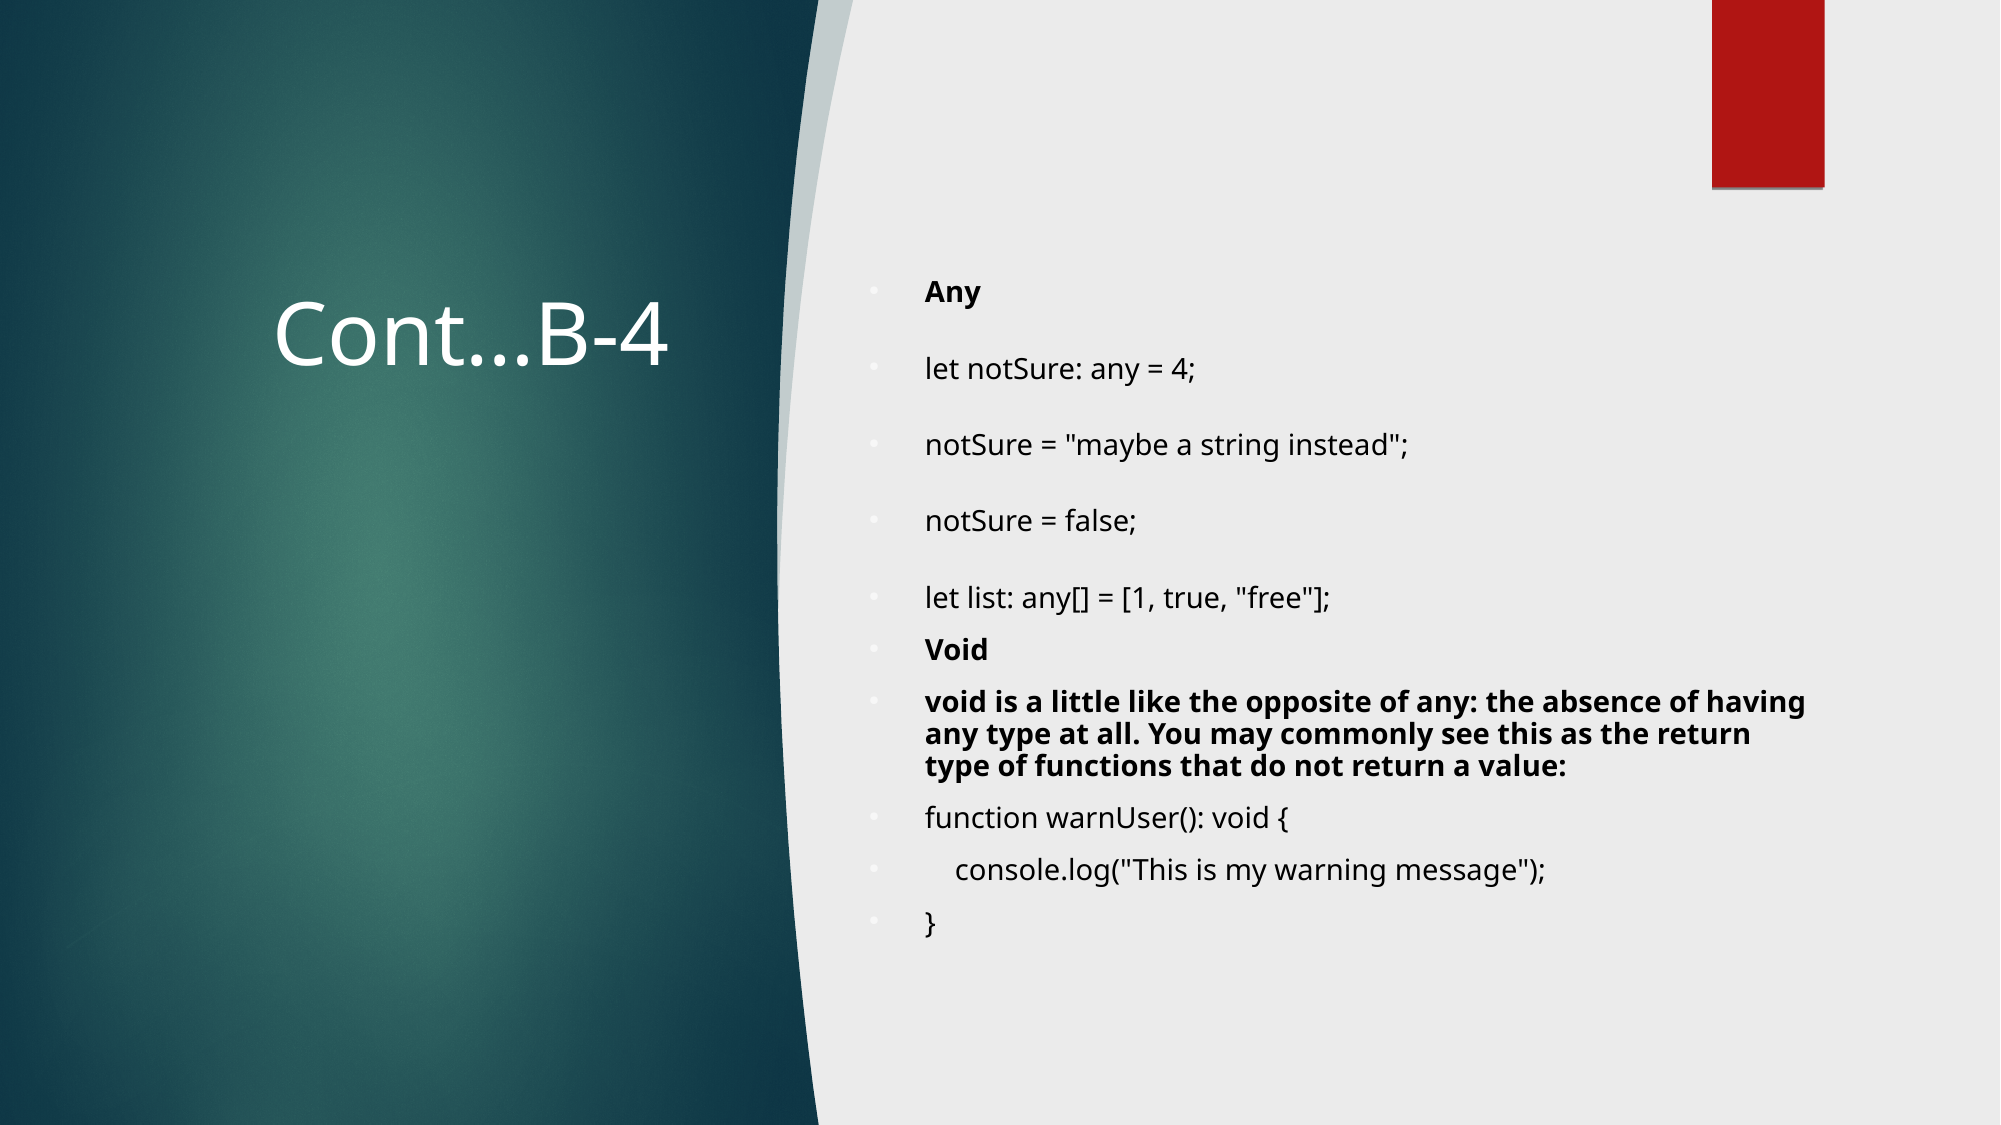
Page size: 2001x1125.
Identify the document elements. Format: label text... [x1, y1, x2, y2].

list Any let notSure: any = 4; notSure = "maybe a string instead"; notSure = false; let list: any[] = [1, true, "free"]; Void void is a little like the opposite of any: the absence of having any type at all. You may commonly see this as the return type of functions that do not return a value: function warnUser(): void { console.log("This is my warning message"); } [853, 270, 1825, 1004]
text_box [0, 0, 2000, 1125]
title Cont…B-4 [107, 270, 685, 1004]
